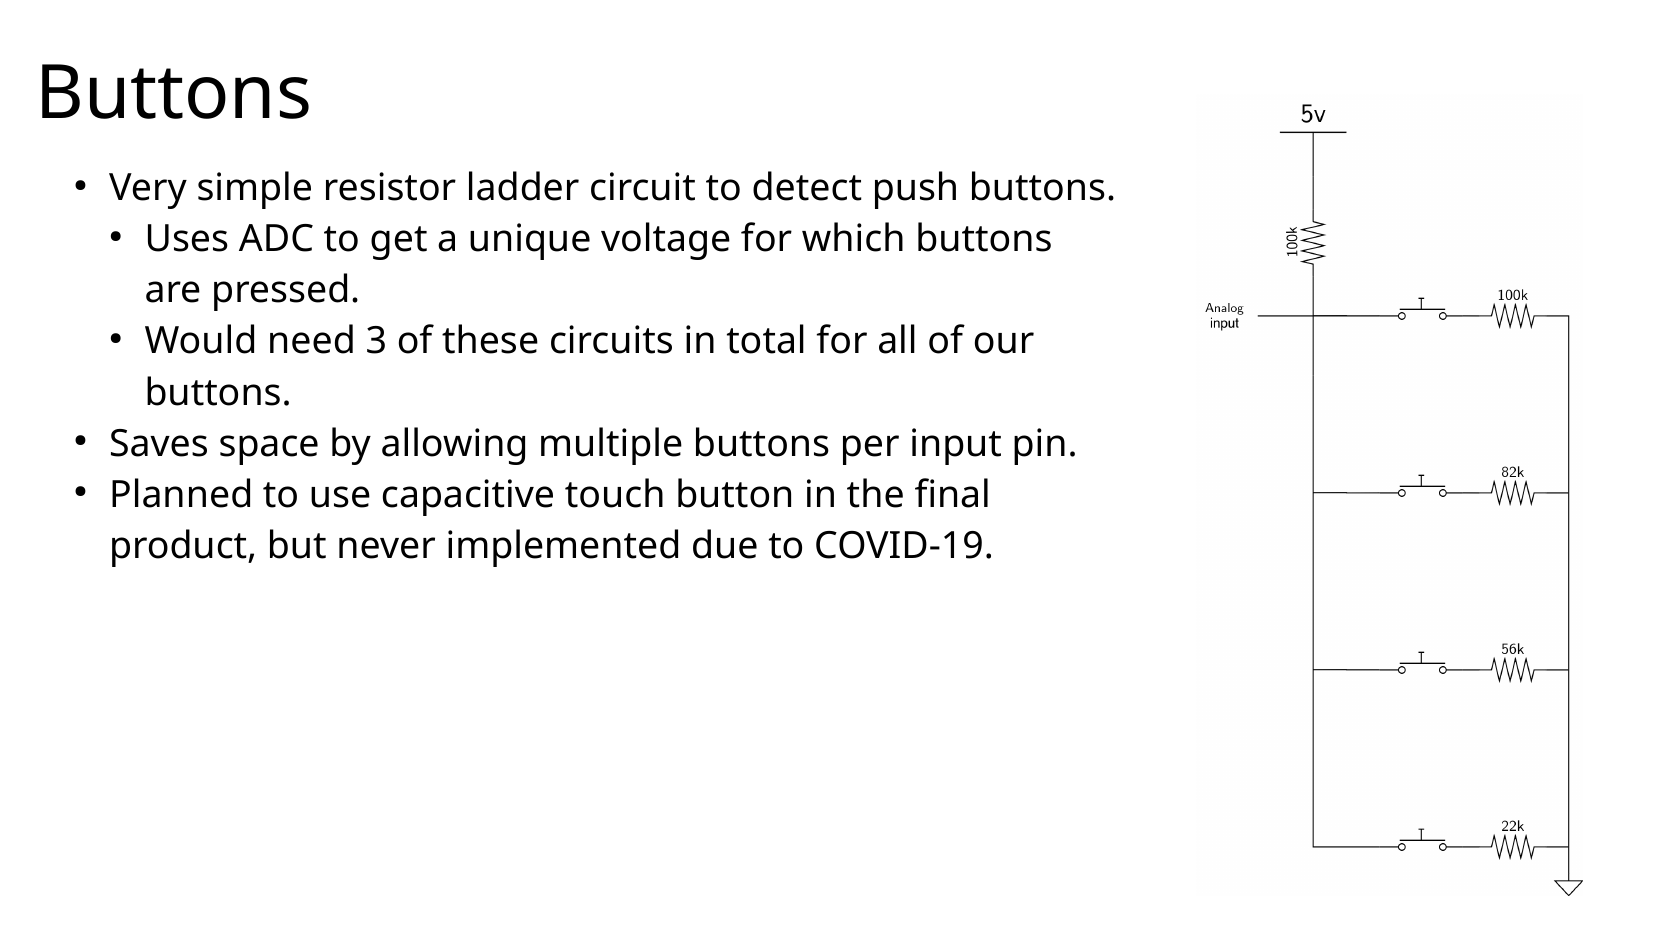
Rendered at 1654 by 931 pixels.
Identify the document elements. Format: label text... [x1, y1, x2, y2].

picture [1196, 94, 1583, 896]
text_box Very simple resistor ladder circuit to detect push buttons. Uses ADC to get a unique voltage for which buttons are pressed. Would need 3 of these circuits in total for all of our buttons. Saves space by allowing multiple buttons per input pin. Planned to use capacitive touch button in the final product, but never implemented due to COVID-19. [59, 153, 1134, 609]
title Buttons [35, 11, 1524, 168]
